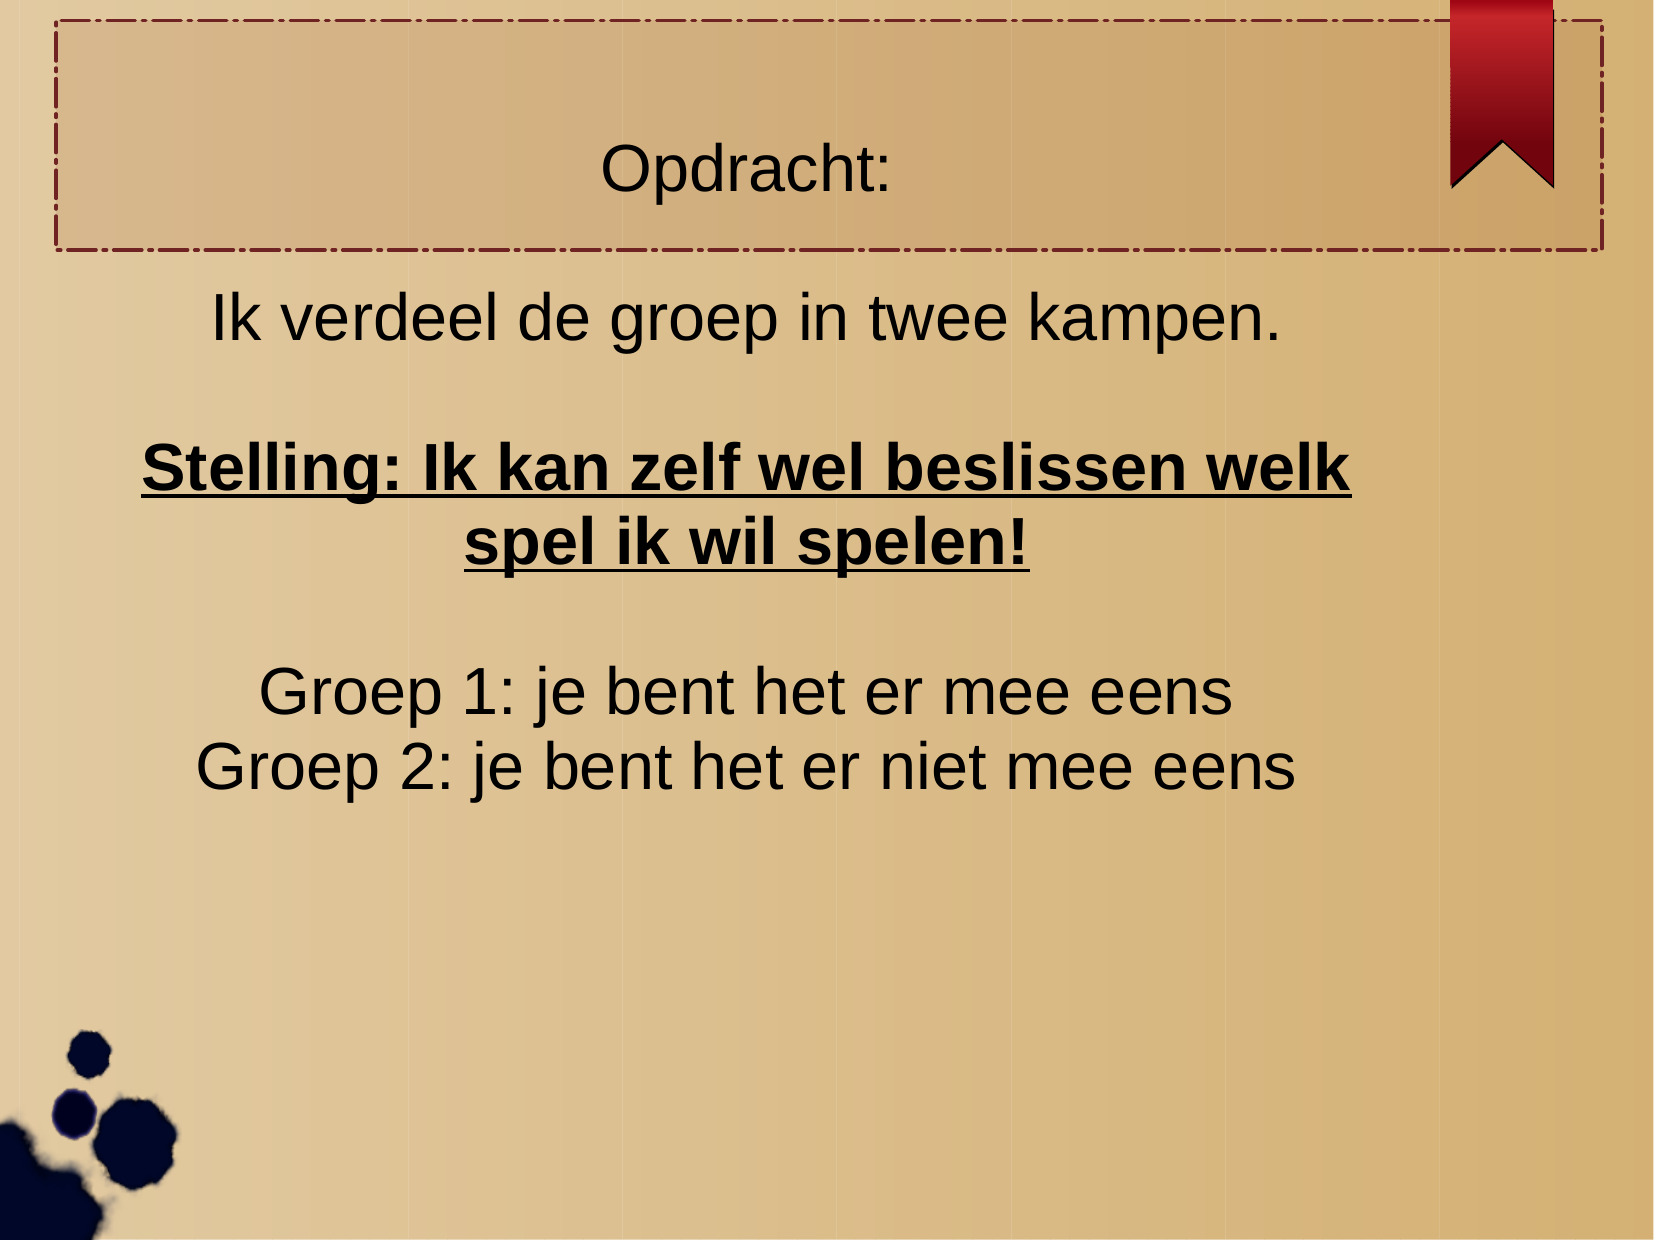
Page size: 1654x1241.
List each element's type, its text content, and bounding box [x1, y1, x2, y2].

subtitle Opdracht: Ik verdeel de groep in twee kampen. Stelling: Ik kan zelf wel beslissen welk spel ik wil spelen! Groep 1: je bent het er mee eens Groep 2: je bent het er niet mee eens [82, 47, 1412, 888]
